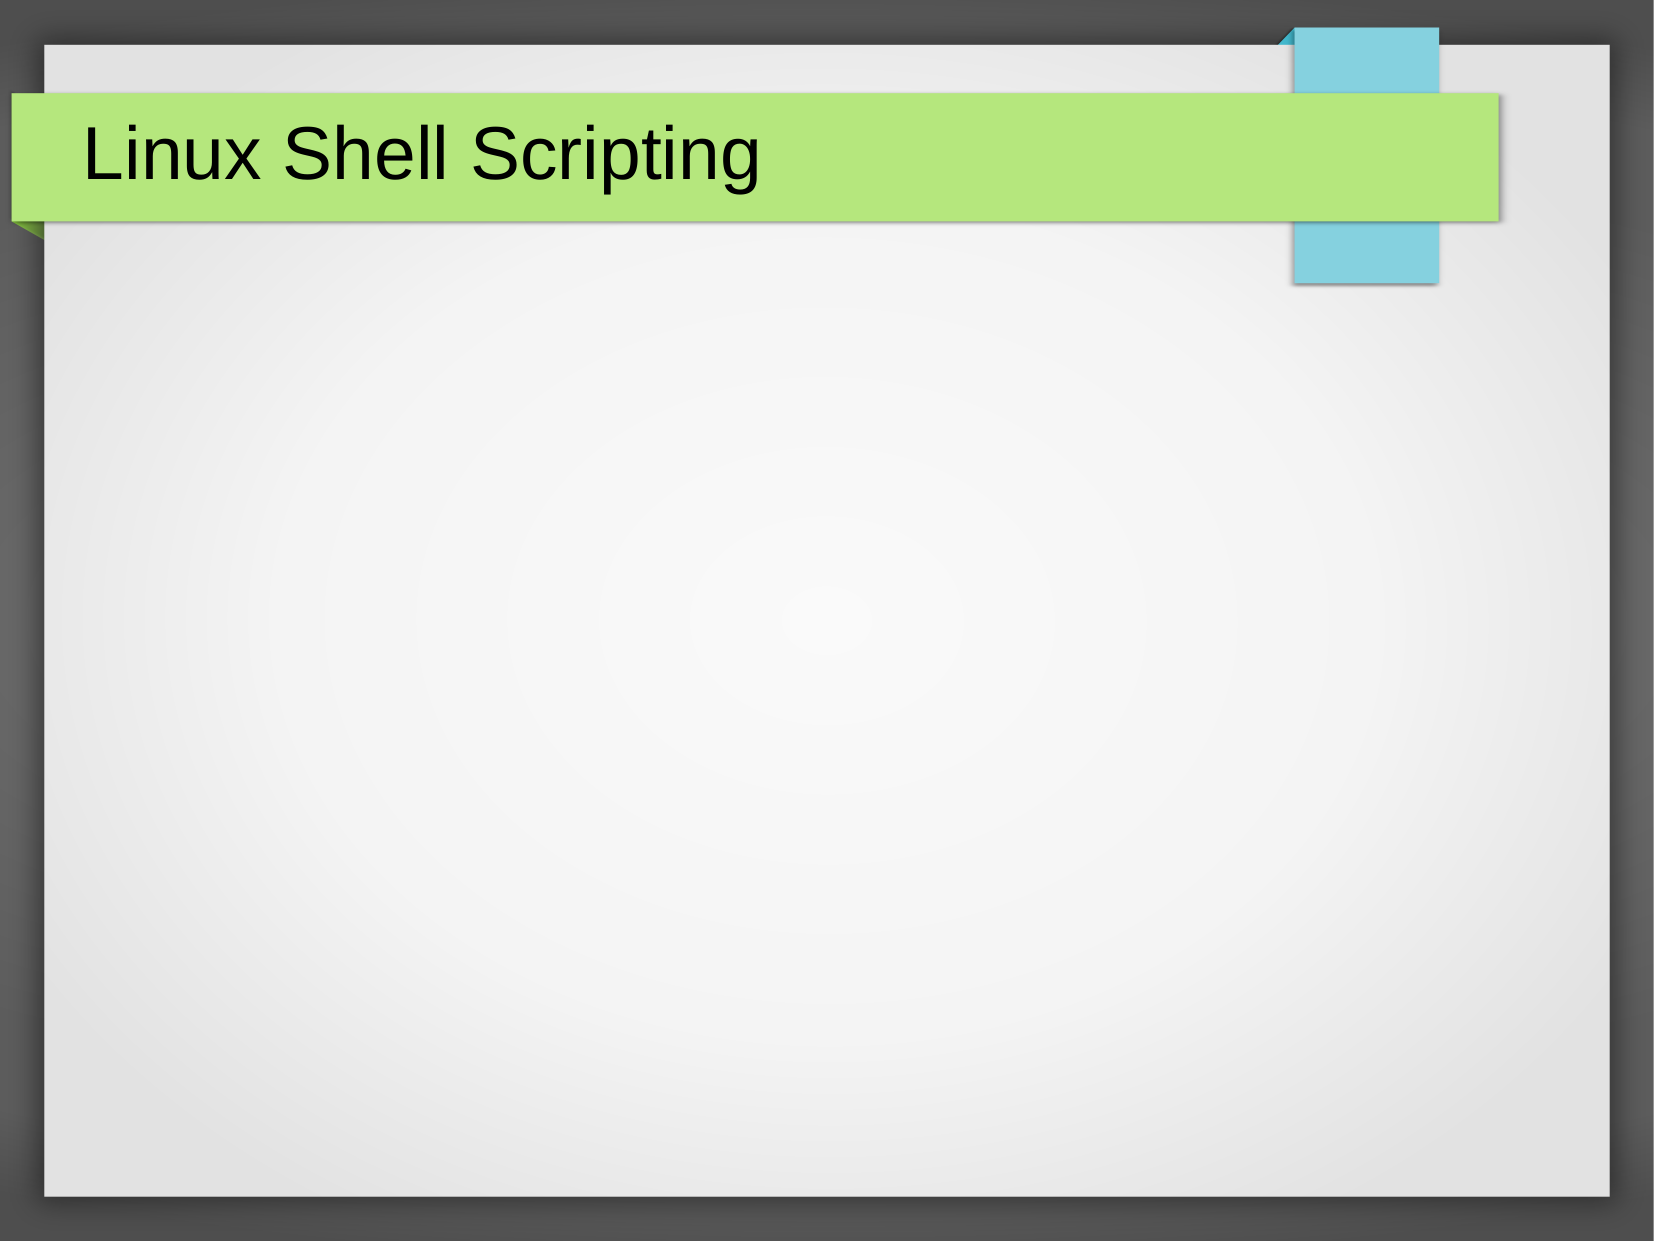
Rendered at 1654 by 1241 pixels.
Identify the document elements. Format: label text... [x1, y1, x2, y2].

title Linux Shell Scripting [82, 94, 1264, 213]
picture [0, 0, 1654, 1241]
